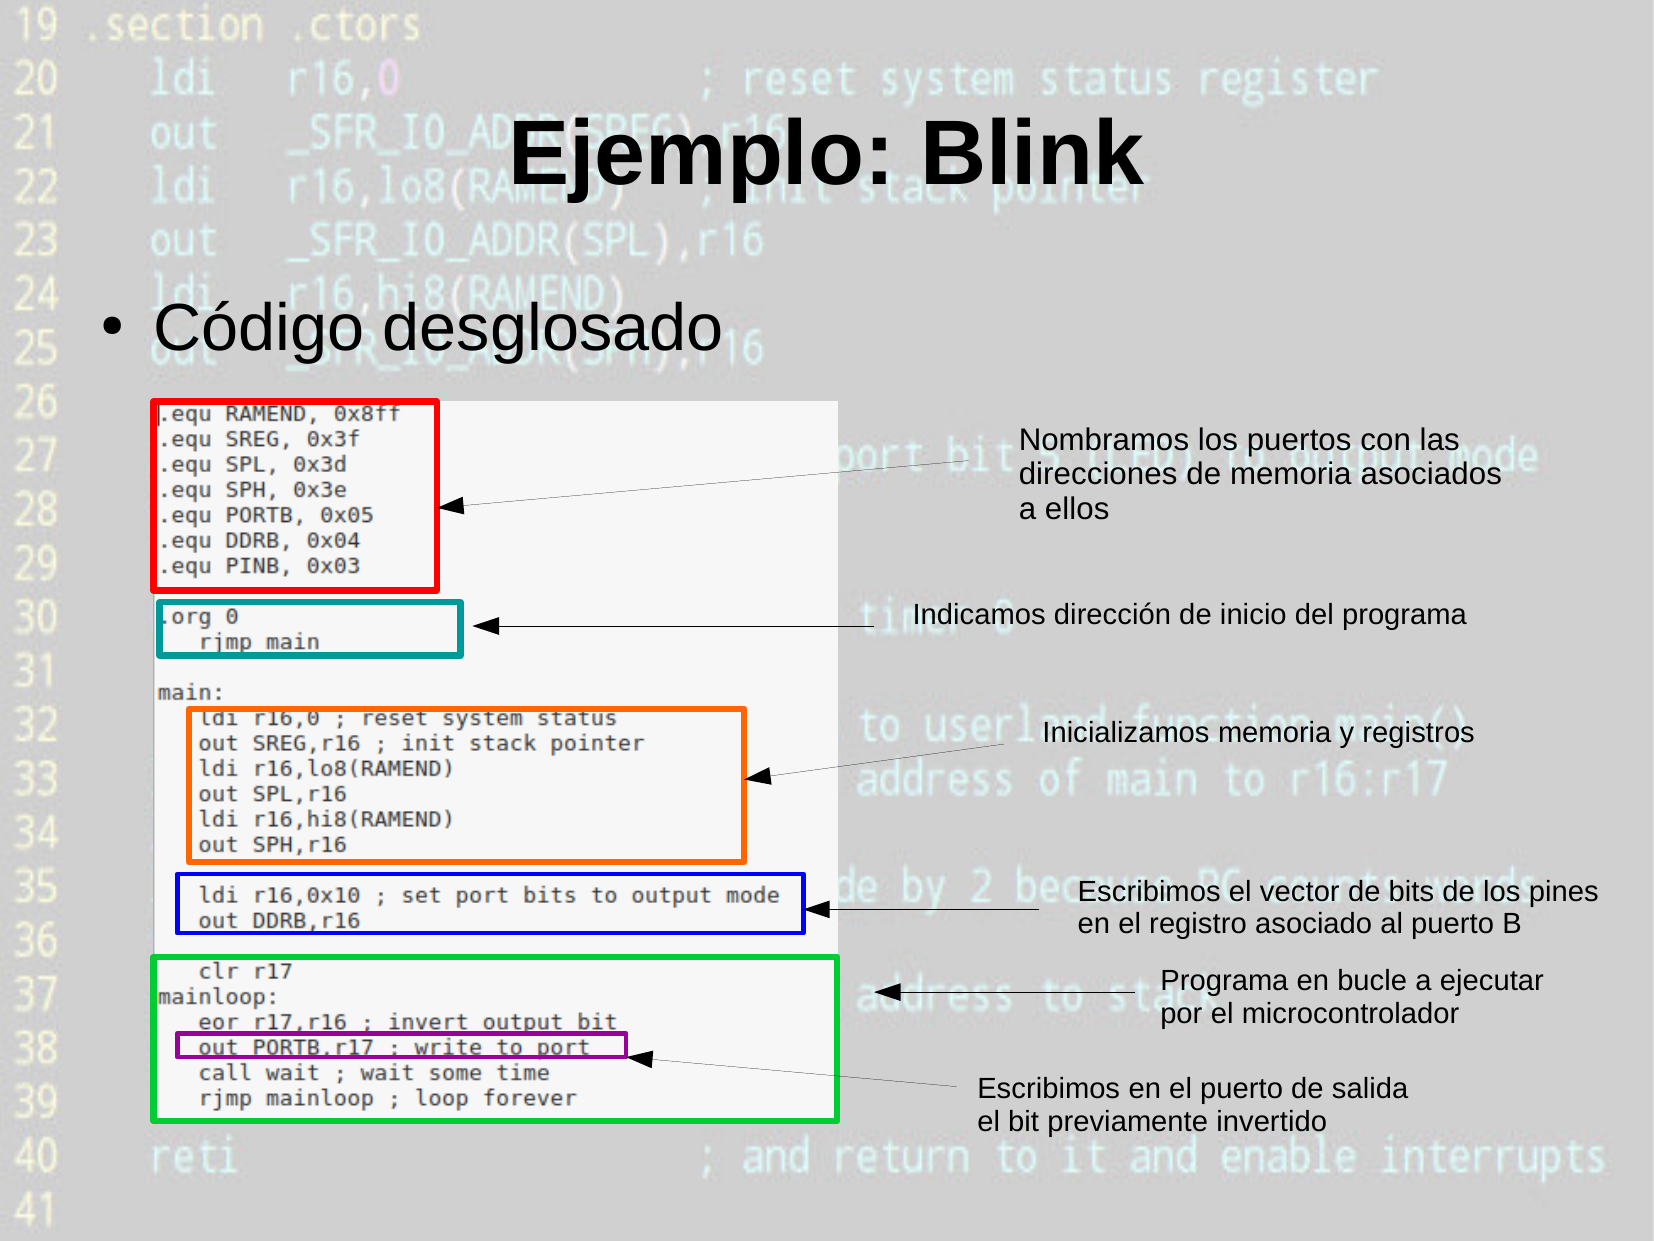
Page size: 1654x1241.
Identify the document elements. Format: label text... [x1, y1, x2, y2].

picture [0, 0, 1654, 1241]
text_box Programa en bucle a ejecutar por el microcontrolador [1145, 956, 1571, 1038]
list Código desglosado [82, 290, 1571, 1010]
title Ejemplo: Blink [82, 49, 1571, 257]
text_box Inicializamos memoria y registros [1027, 708, 1501, 757]
text_box Escribimos en el puerto de salida el bit previamente invertido [962, 1064, 1430, 1145]
text_box Nombramos los puertos con las direcciones de memoria asociados a ellos [1003, 414, 1536, 534]
text_box Indicamos dirección de inicio del programa [897, 590, 1524, 671]
text_box Escribimos el vector de bits de los pines en el registro asociado al puerto B [1062, 867, 1630, 957]
